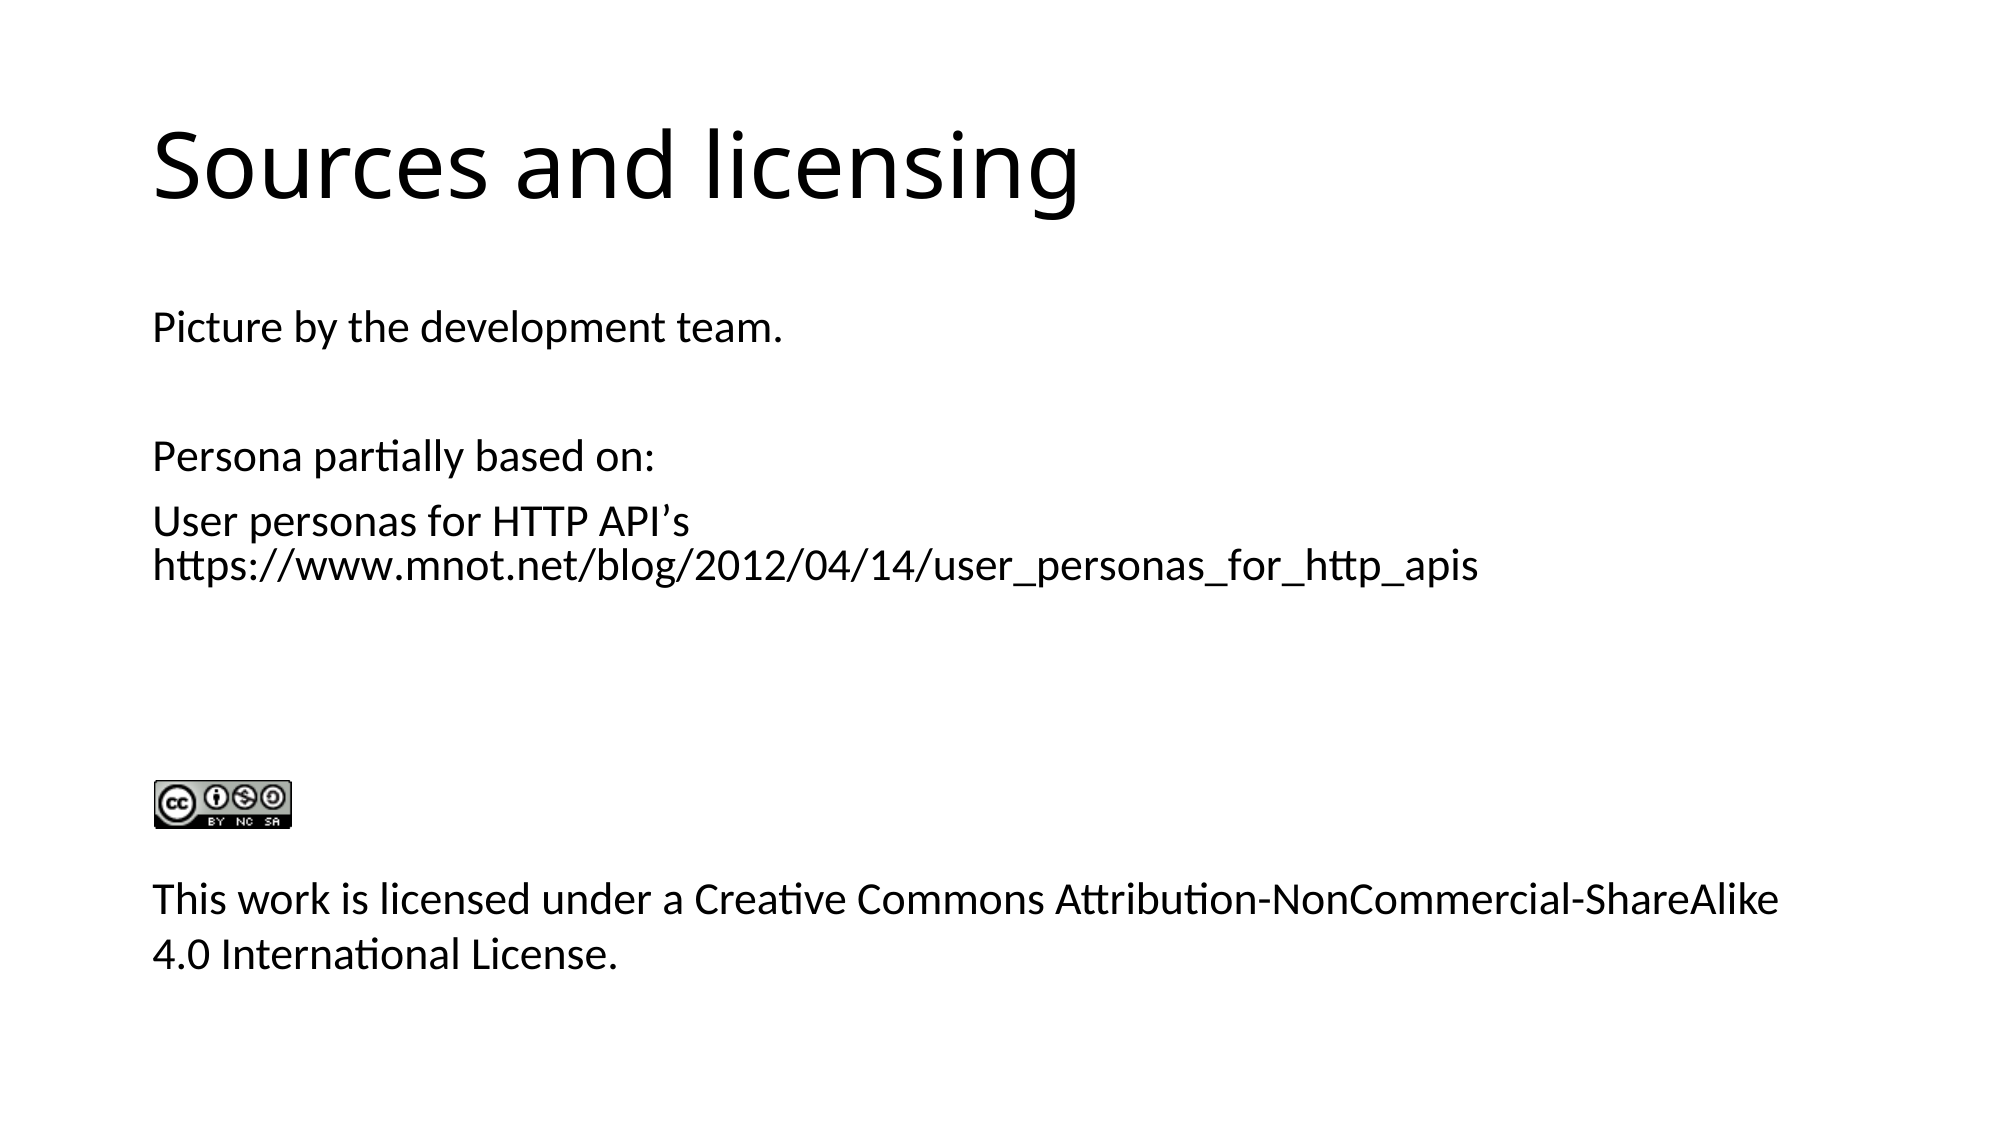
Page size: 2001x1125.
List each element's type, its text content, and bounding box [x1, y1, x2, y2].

picture [154, 780, 292, 829]
text_box This work is licensed under a Creative Commons Attribution-NonCommercial-ShareAlike 4.0 International License. [137, 860, 1826, 1043]
list Picture by the development team. Persona partially based on: User personas for HTTP API’s https://www.mnot.net/blog/2012/04/14/user_personas_for_http_apis [137, 299, 1863, 748]
title Sources and licensing [137, 59, 1863, 278]
